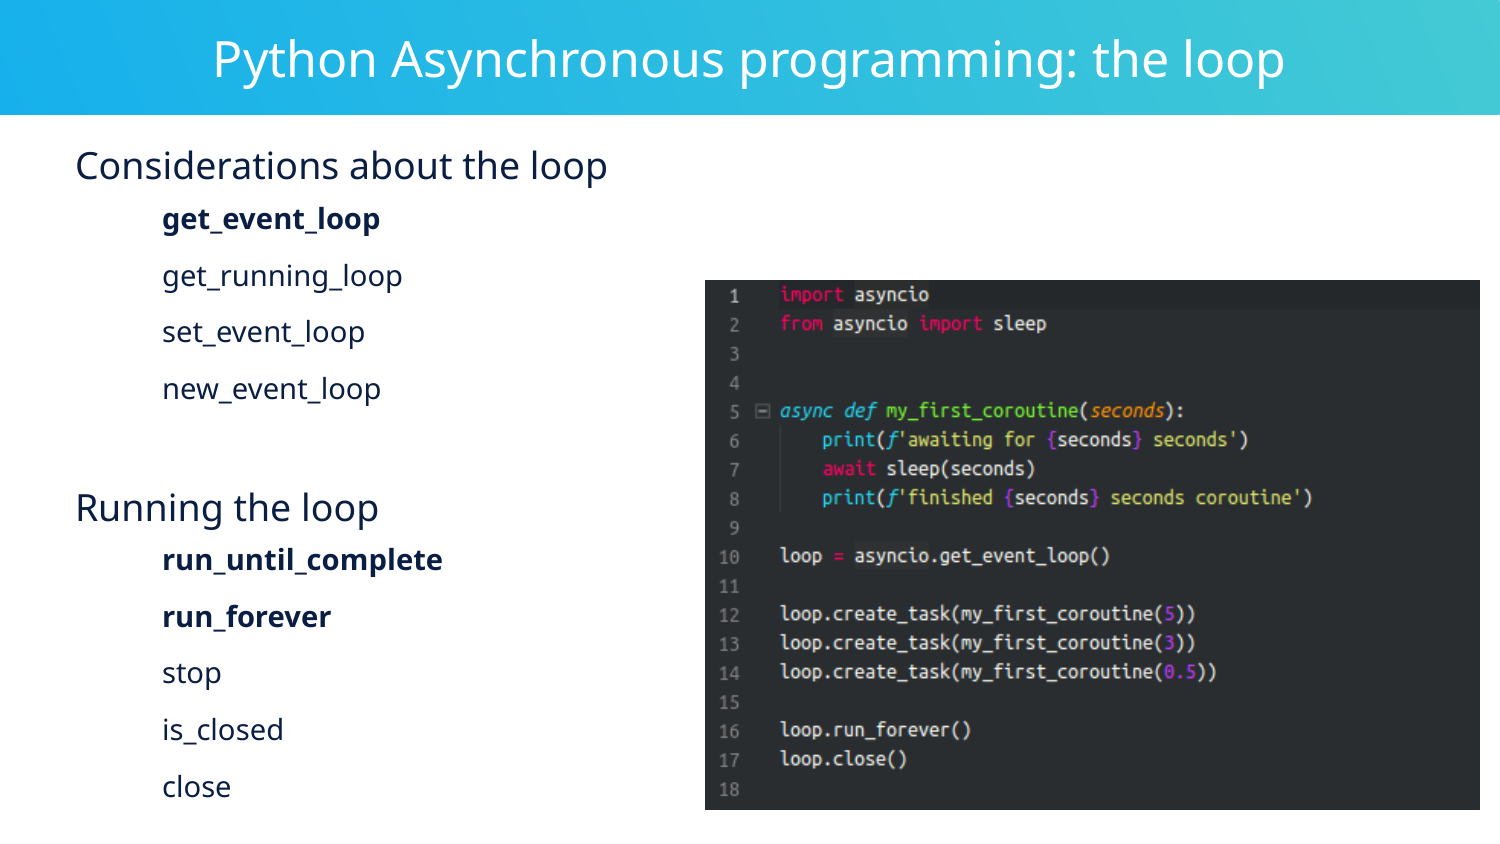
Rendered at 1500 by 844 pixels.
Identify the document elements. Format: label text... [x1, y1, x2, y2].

picture [705, 280, 1480, 811]
text_box Considerations about the loop Running the loop [60, 120, 1366, 736]
text_box Python Asynchronous programming: the loop [0, 0, 1500, 115]
